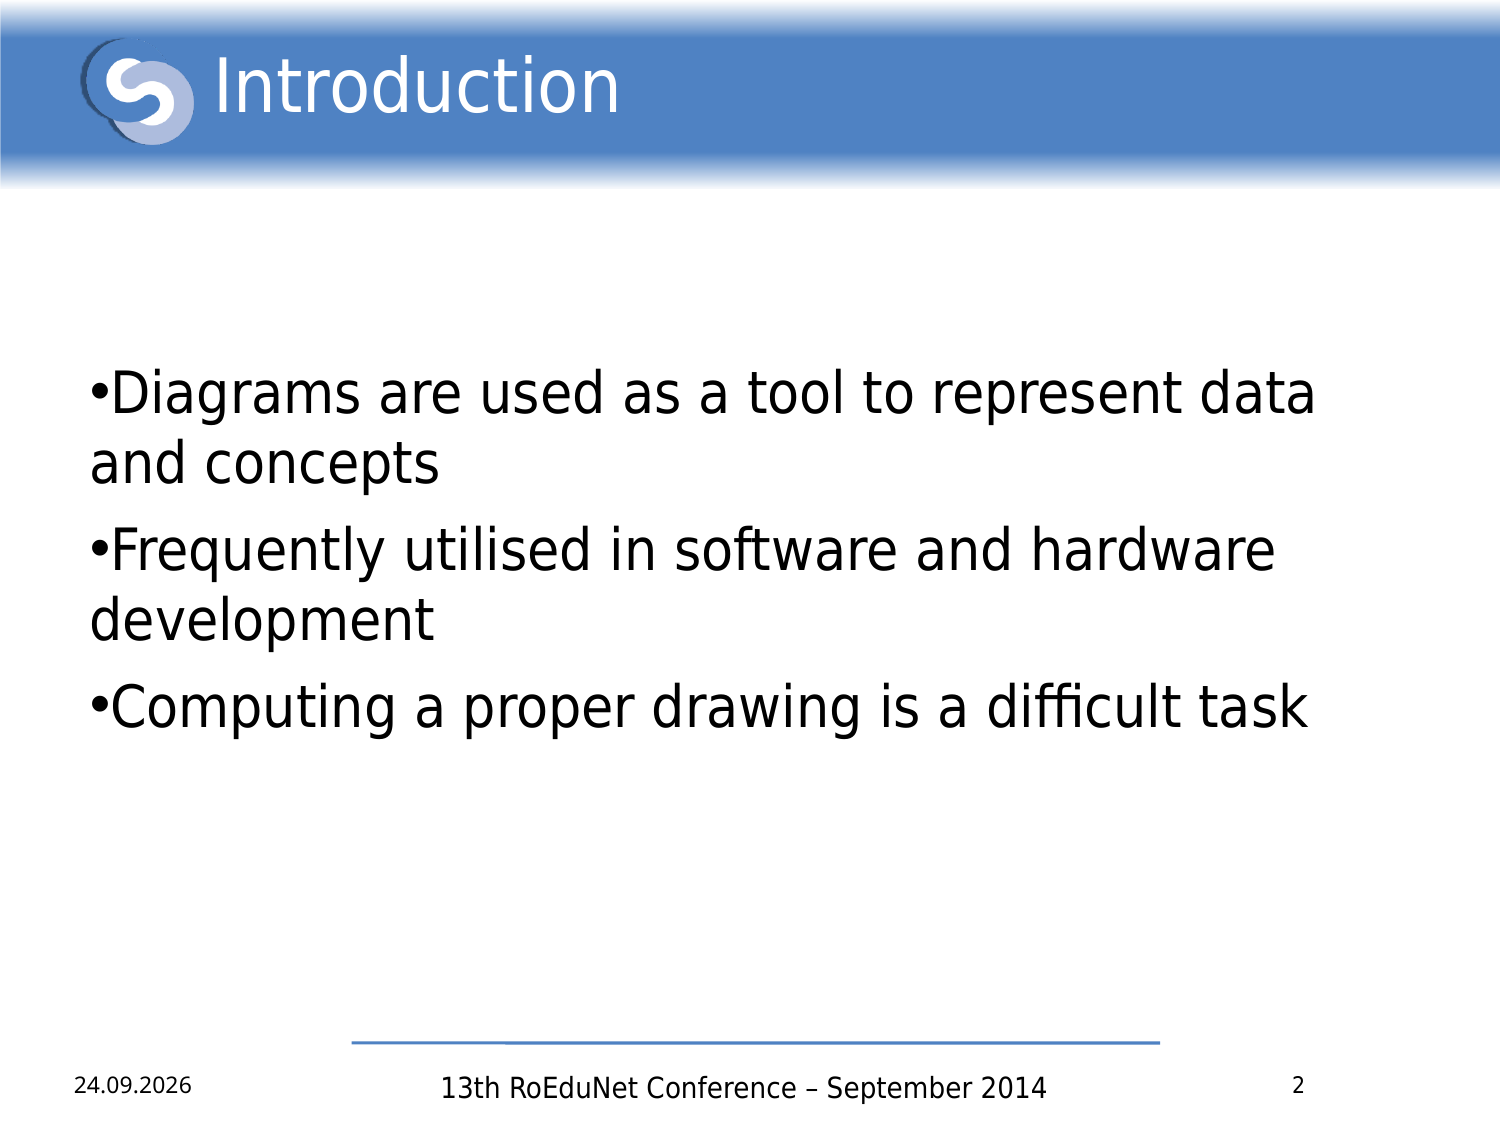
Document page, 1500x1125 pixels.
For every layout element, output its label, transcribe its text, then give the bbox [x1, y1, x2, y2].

list Diagrams are used as a tool to represent data and concepts Frequently utilised in software and hardware development Computing a proper drawing is a difficult task [75, 213, 1426, 882]
text_box 13th RoEduNet Conference – September 2014 [421, 1061, 1067, 1108]
title Introduction [199, 11, 1425, 155]
picture [0, 0, 1500, 189]
text_box <number> [1277, 1061, 1426, 1108]
text_box 12.09.2014 [59, 1062, 245, 1109]
